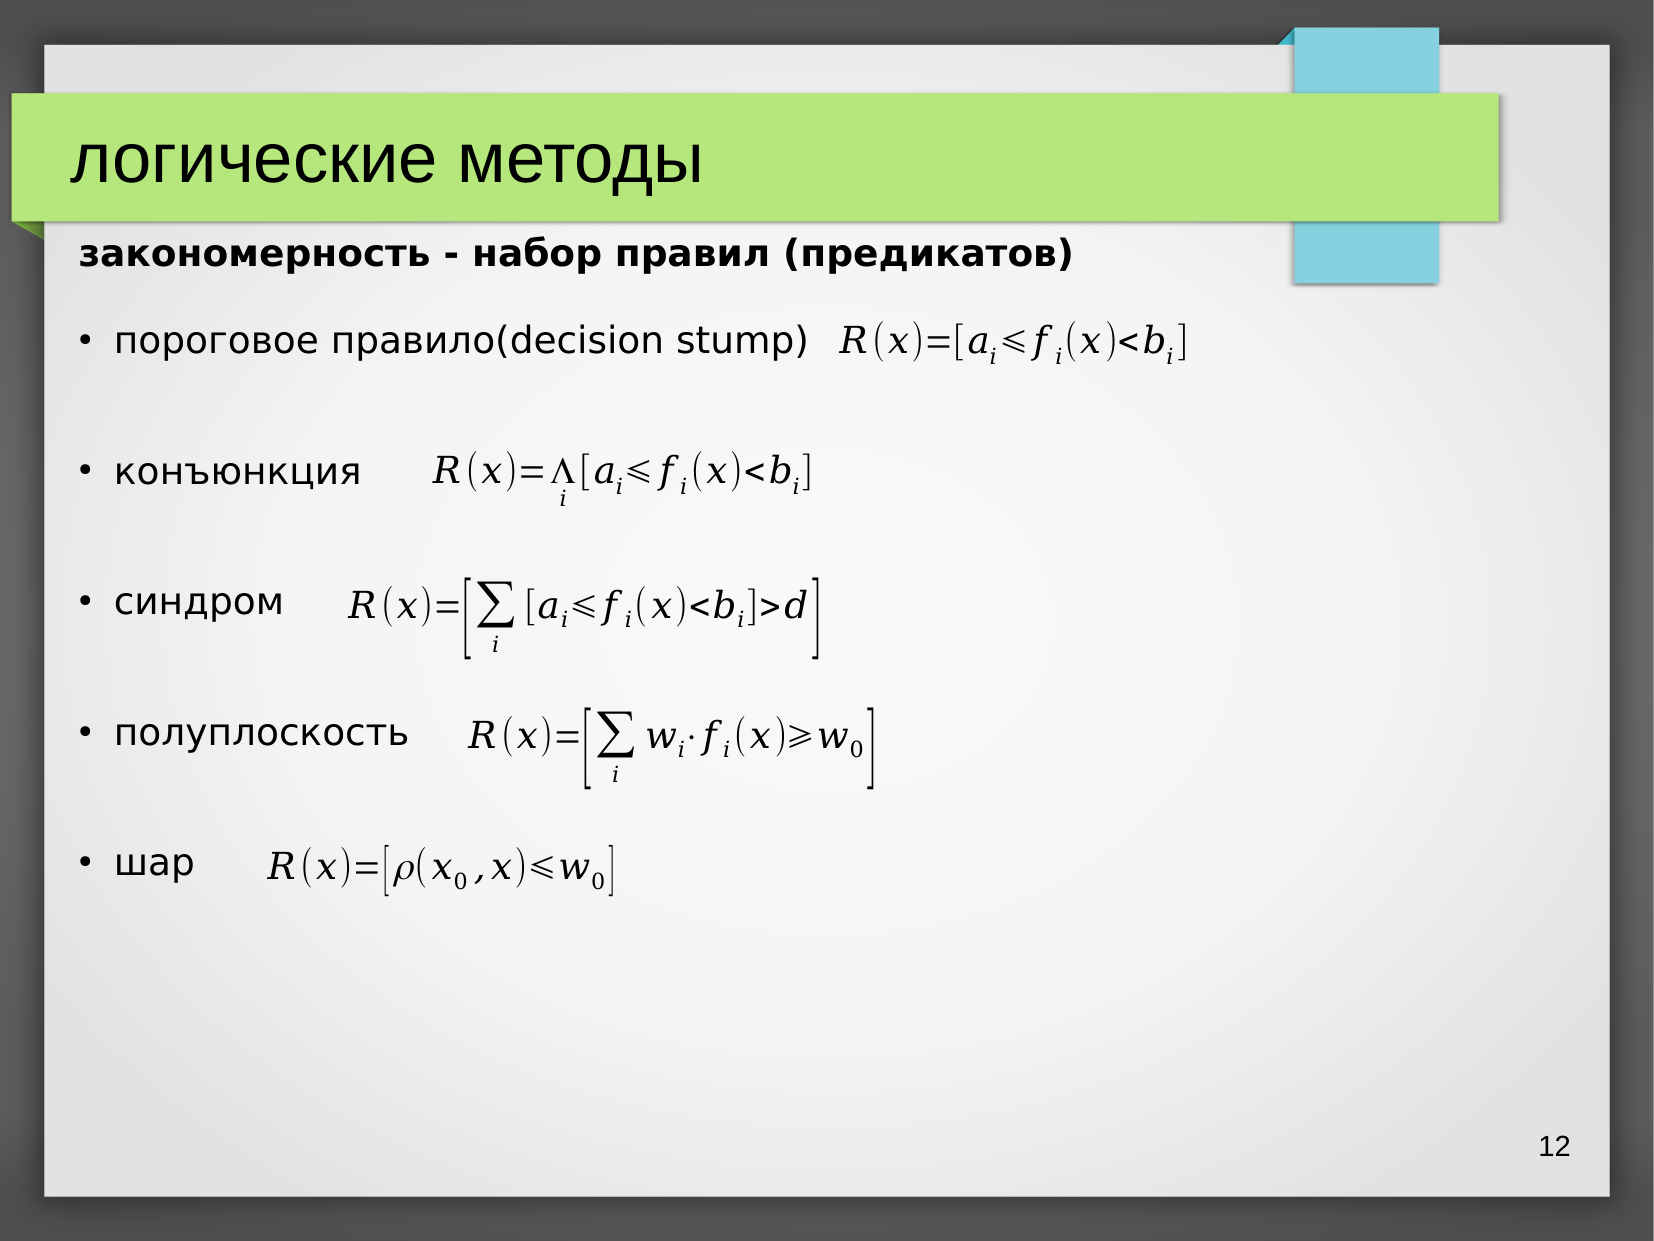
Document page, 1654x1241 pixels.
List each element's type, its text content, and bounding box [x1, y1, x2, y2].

chart [425, 448, 819, 512]
text_box закономерность - набор правил (предикатов) пороговое правило(decision stump) конъюнкция синдром полуплоскость шар [63, 224, 1465, 967]
picture [0, 0, 1654, 1241]
chart [831, 318, 1193, 369]
chart [340, 575, 827, 662]
chart [259, 842, 621, 898]
title логические методы [70, 118, 1205, 199]
chart [460, 705, 883, 792]
